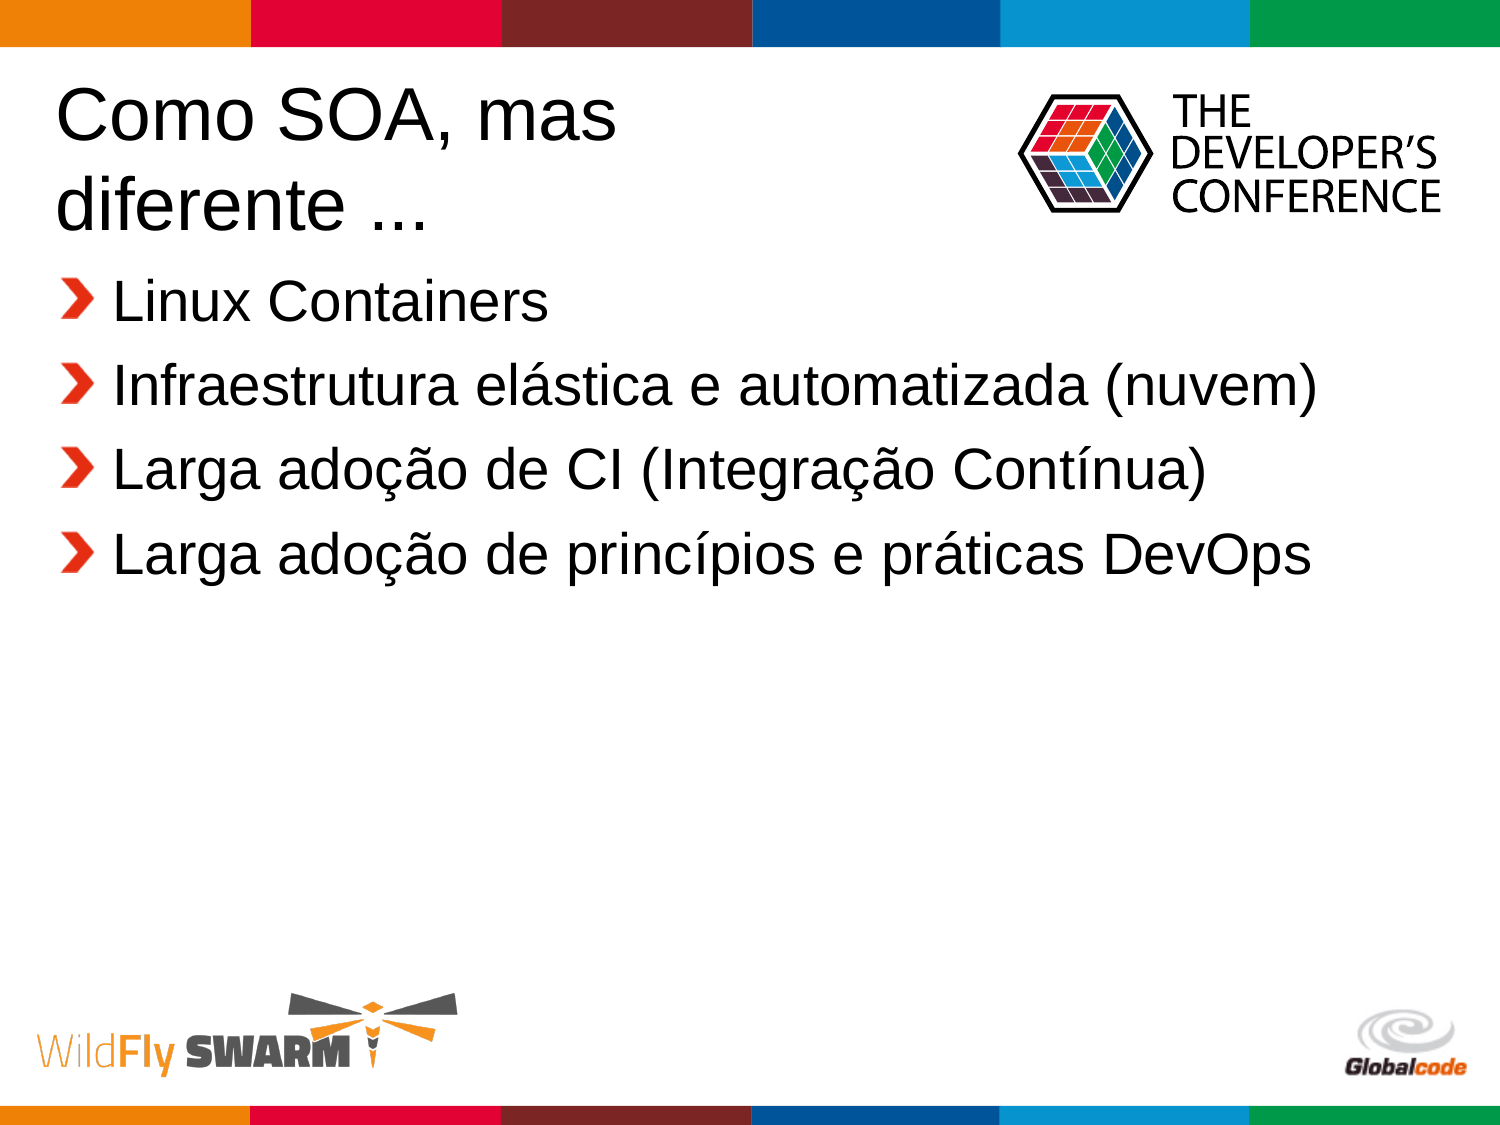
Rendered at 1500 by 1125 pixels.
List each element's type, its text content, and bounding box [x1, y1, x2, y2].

picture [1328, 964, 1486, 1105]
picture [28, 974, 466, 1095]
title Como SOA, mas diferente ... [41, 57, 975, 254]
list Linux Containers Infraestrutura elástica e automatizada (nuvem) Larga adoção de CI (Integração Contínua) Larga adoção de princípios e práticas DevOps [41, 255, 1459, 1000]
